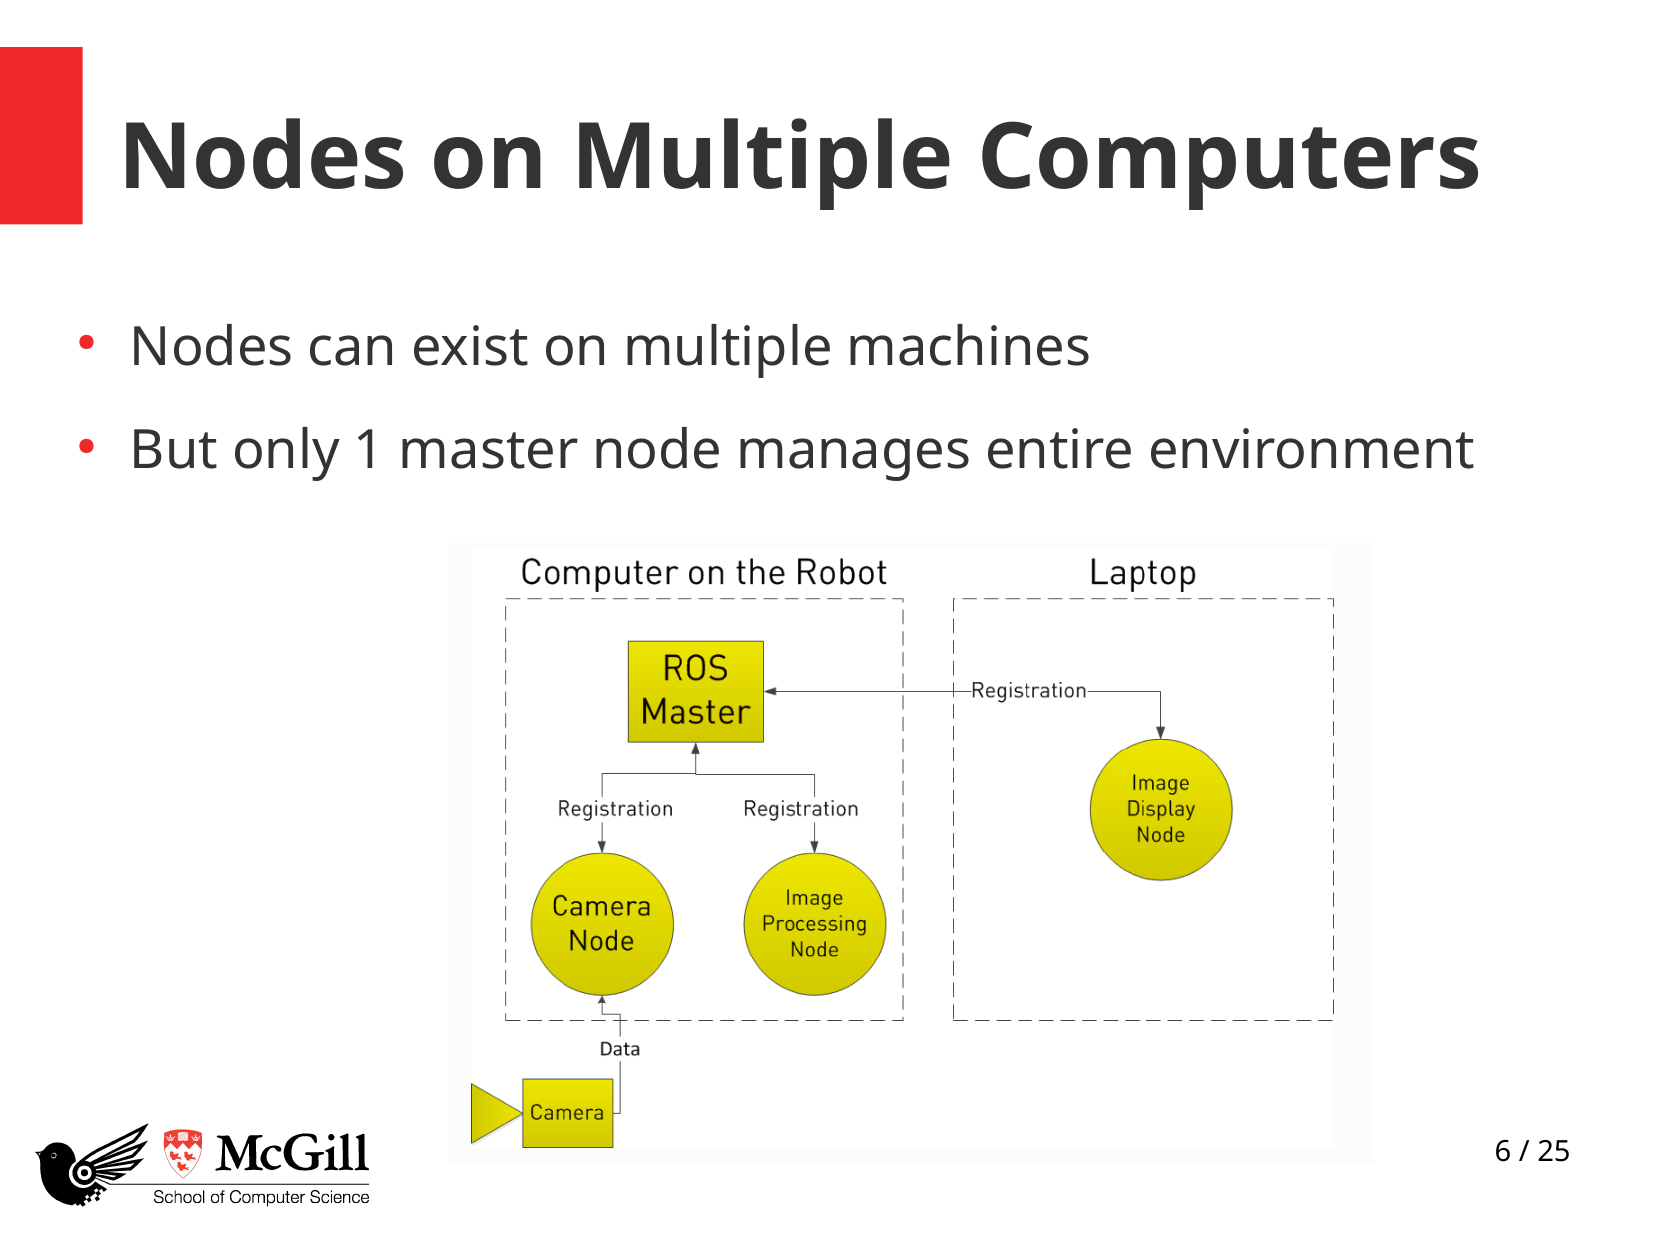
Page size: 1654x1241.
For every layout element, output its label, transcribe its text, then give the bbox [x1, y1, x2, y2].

picture [35, 1110, 369, 1216]
title Nodes on Multiple Computers [118, 45, 1571, 260]
list Nodes can exist on multiple machines But only 1 master node manages entire environment [59, 307, 1607, 554]
picture [448, 543, 1374, 1163]
